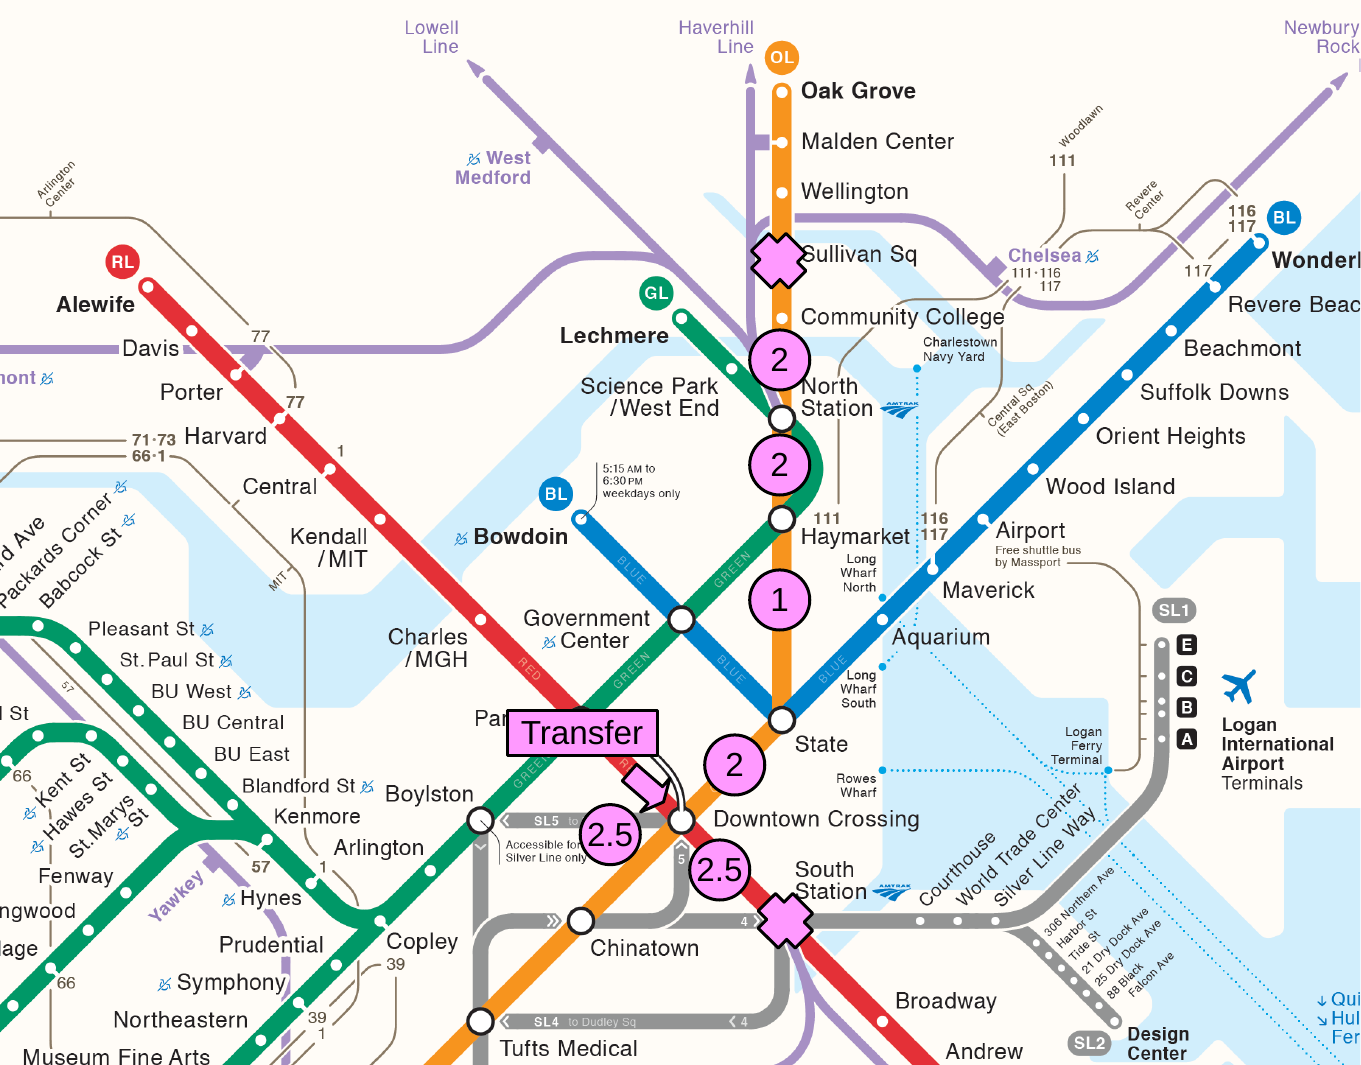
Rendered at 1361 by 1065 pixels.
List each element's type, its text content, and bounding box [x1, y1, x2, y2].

text_box Transfer [507, 710, 658, 756]
text_box [758, 893, 813, 949]
text_box 2 [749, 434, 810, 495]
text_box 1 [749, 569, 810, 631]
text_box 2.5 [580, 804, 641, 865]
text_box 2 [704, 734, 765, 796]
text_box [622, 764, 671, 813]
picture [0, 0, 1361, 1065]
text_box [751, 233, 806, 289]
text_box 2.5 [689, 839, 750, 901]
text_box 2 [749, 329, 810, 391]
